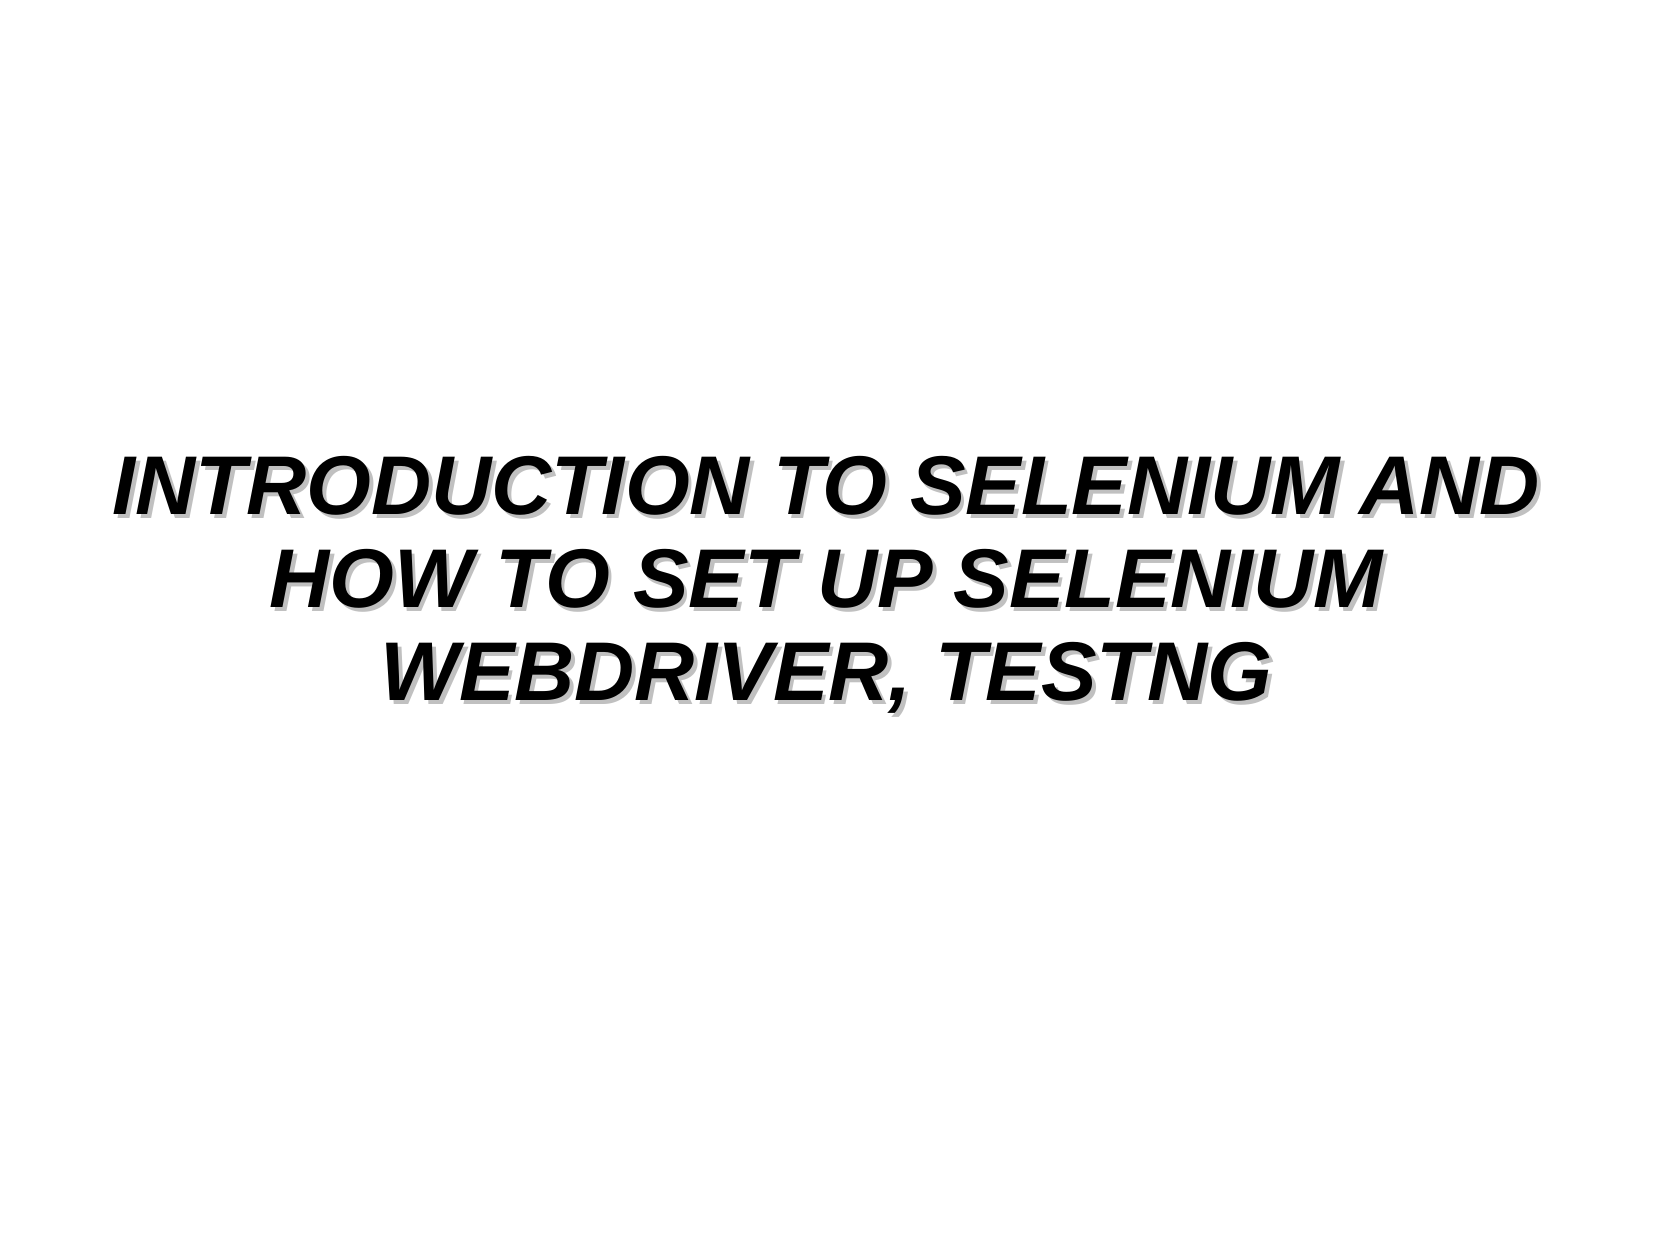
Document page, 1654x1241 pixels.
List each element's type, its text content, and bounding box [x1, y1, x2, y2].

subtitle INTRODUCTION TO SELENIUM AND HOW TO SET UP SELENIUM WEBDRIVER, TESTNG [82, 49, 1571, 1109]
